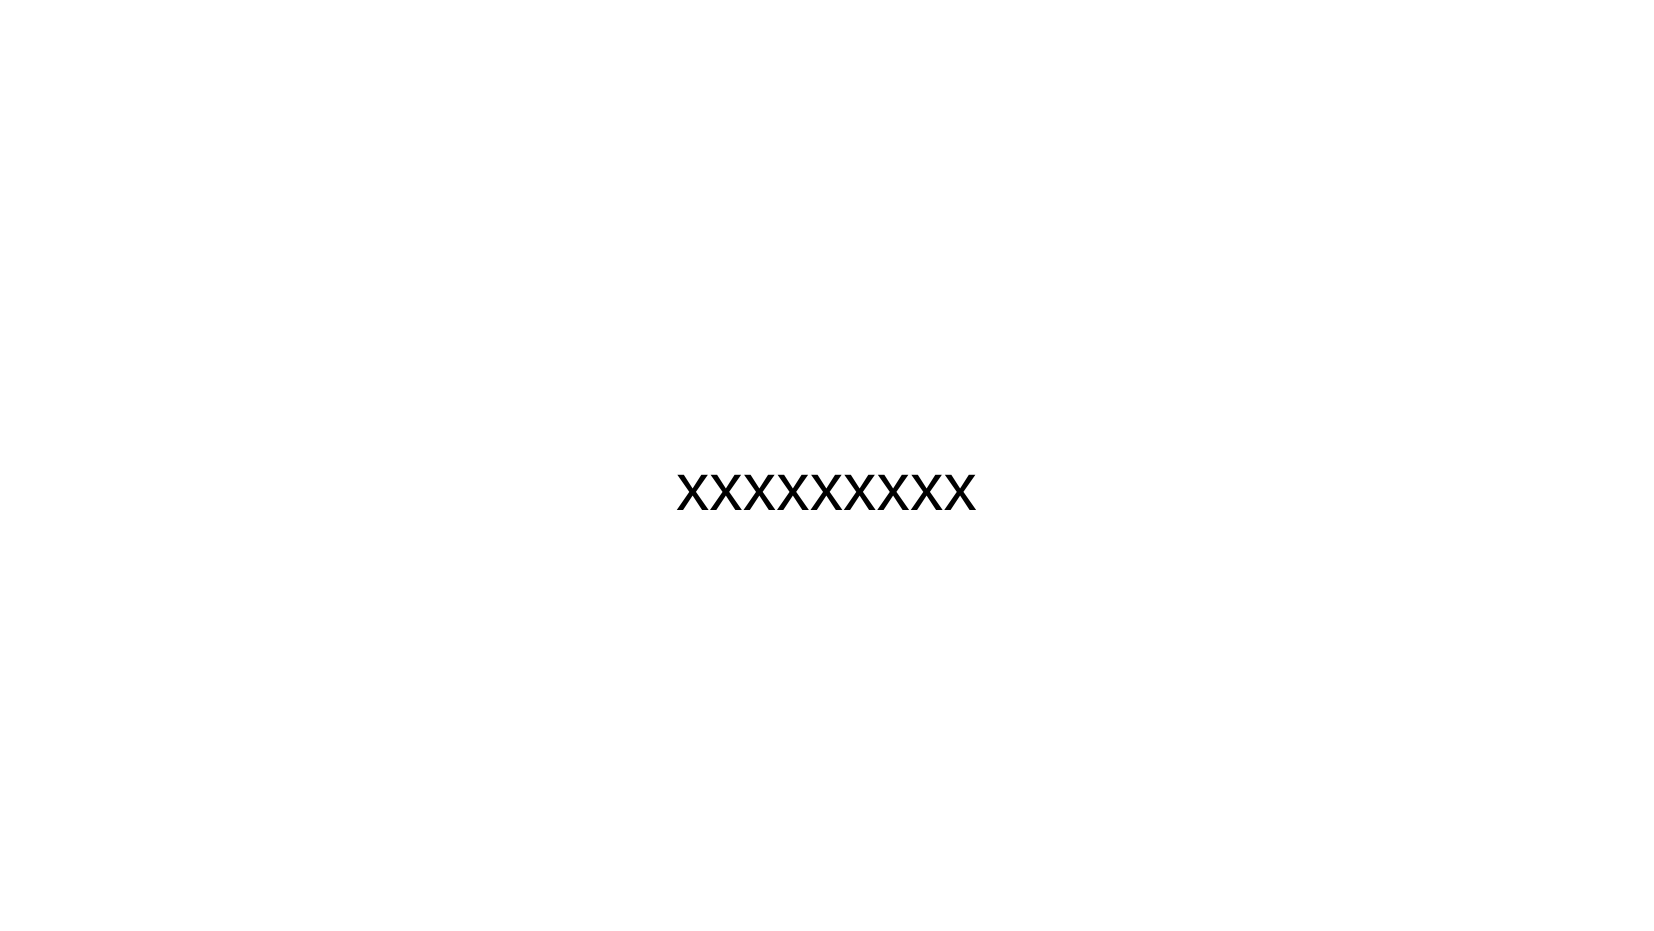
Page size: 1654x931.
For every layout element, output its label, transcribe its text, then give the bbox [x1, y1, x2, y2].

subtitle xxxxxxxxx [82, 217, 1571, 758]
